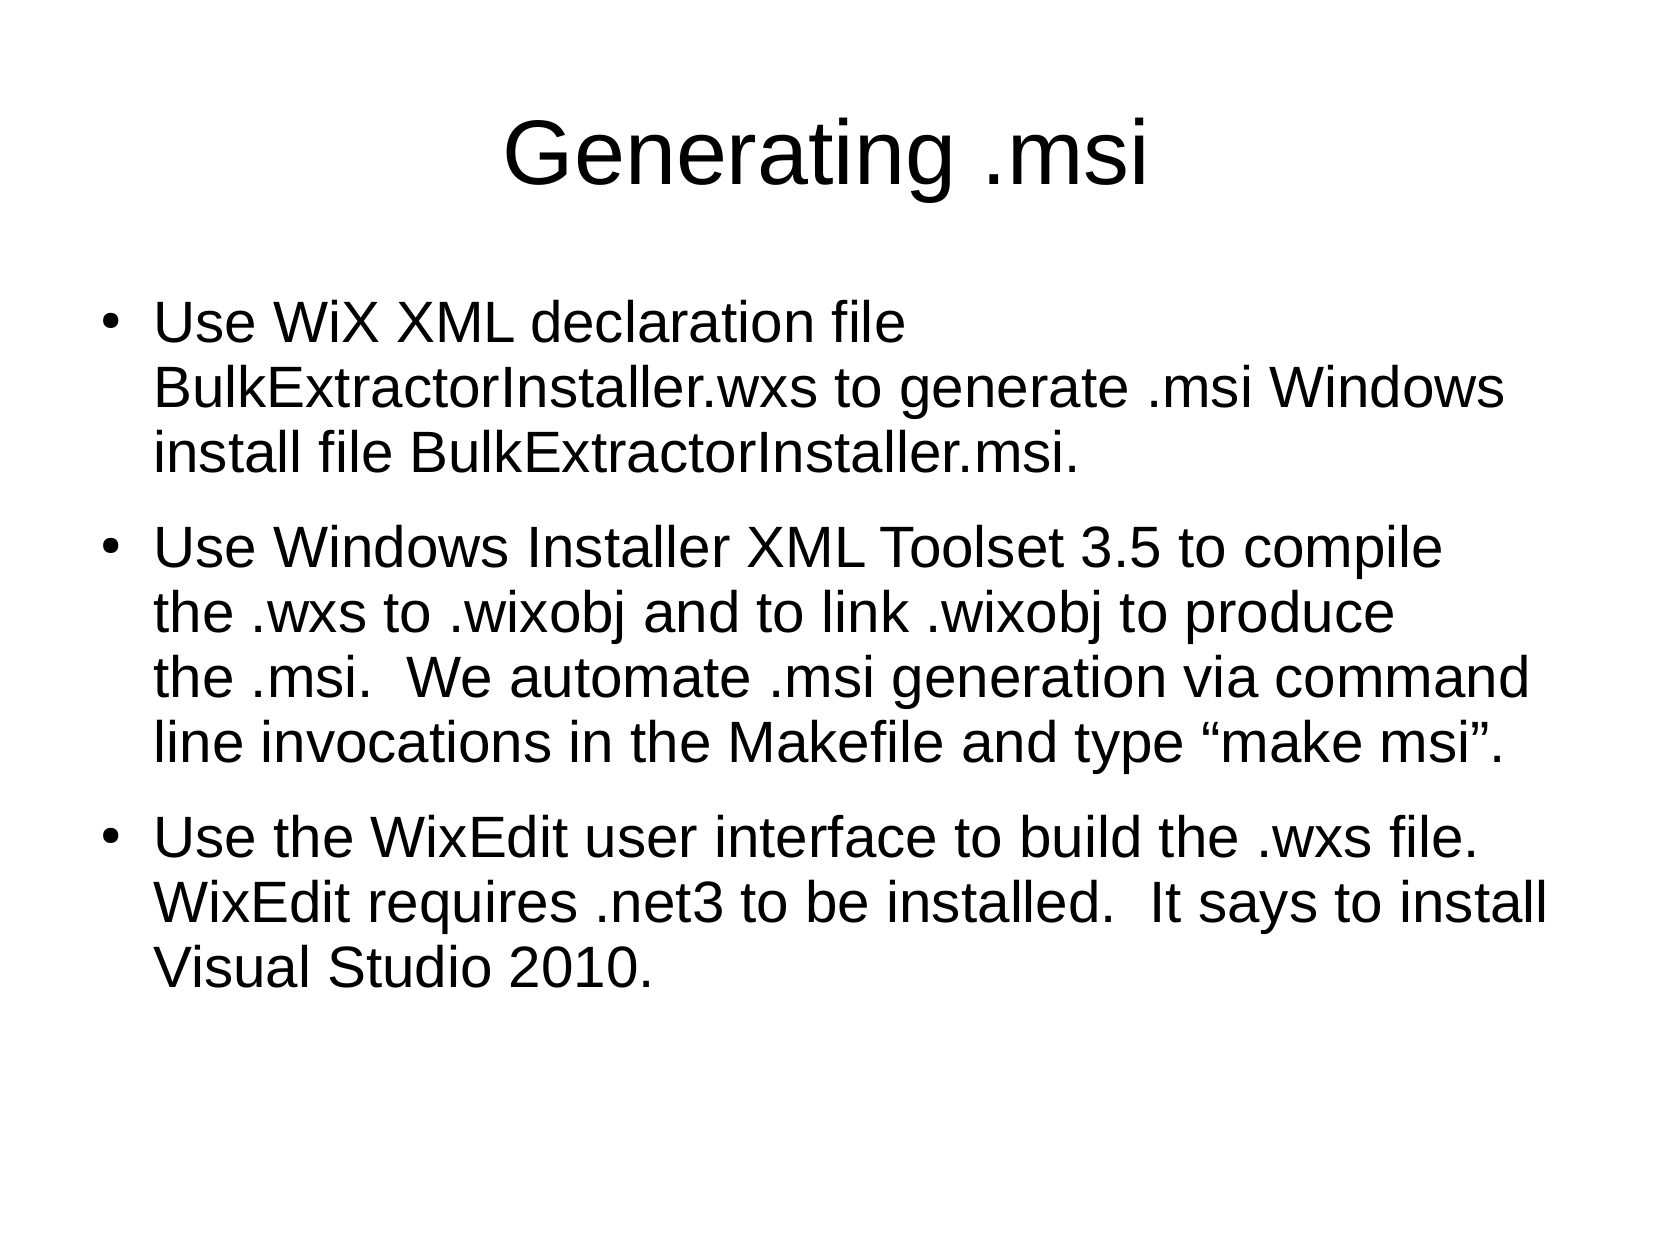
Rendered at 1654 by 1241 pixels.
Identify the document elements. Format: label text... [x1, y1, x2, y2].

list Use WiX XML declaration file BulkExtractorInstaller.wxs to generate .msi Windows install file BulkExtractorInstaller.msi. Use Windows Installer XML Toolset 3.5 to compile the .wxs to .wixobj and to link .wixobj to produce the .msi. We automate .msi generation via command line invocations in the Makefile and type “make msi”. Use the WixEdit user interface to build the .wxs file. WixEdit requires .net3 to be installed. It says to install Visual Studio 2010. [82, 290, 1571, 1094]
title Generating .msi [82, 56, 1571, 250]
